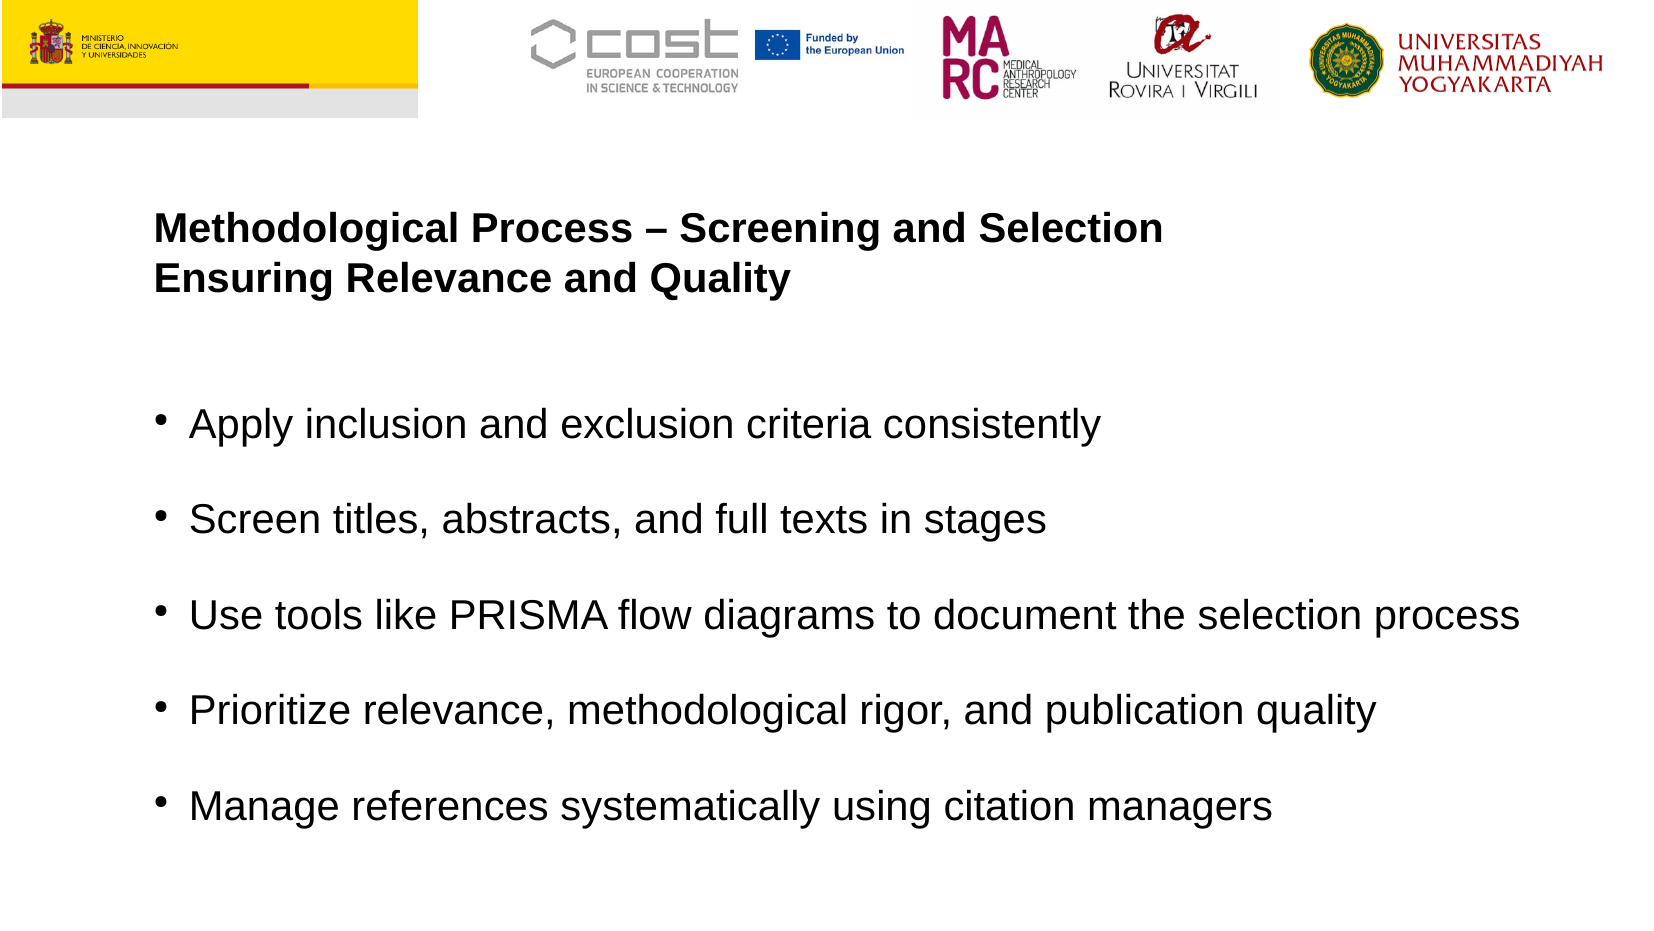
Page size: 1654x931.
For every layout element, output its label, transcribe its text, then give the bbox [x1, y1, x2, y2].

picture [1302, 14, 1613, 112]
picture [2, 0, 1278, 119]
text_box Methodological Process – Screening and Selection Ensuring Relevance and Quality Apply inclusion and exclusion criteria consistently Screen titles, abstracts, and full texts in stages Use tools like PRISMA flow diagrams to document the selection process Prioritize relevance, methodological rigor, and publication quality Manage references systematically using citation managers [82, 200, 1552, 845]
